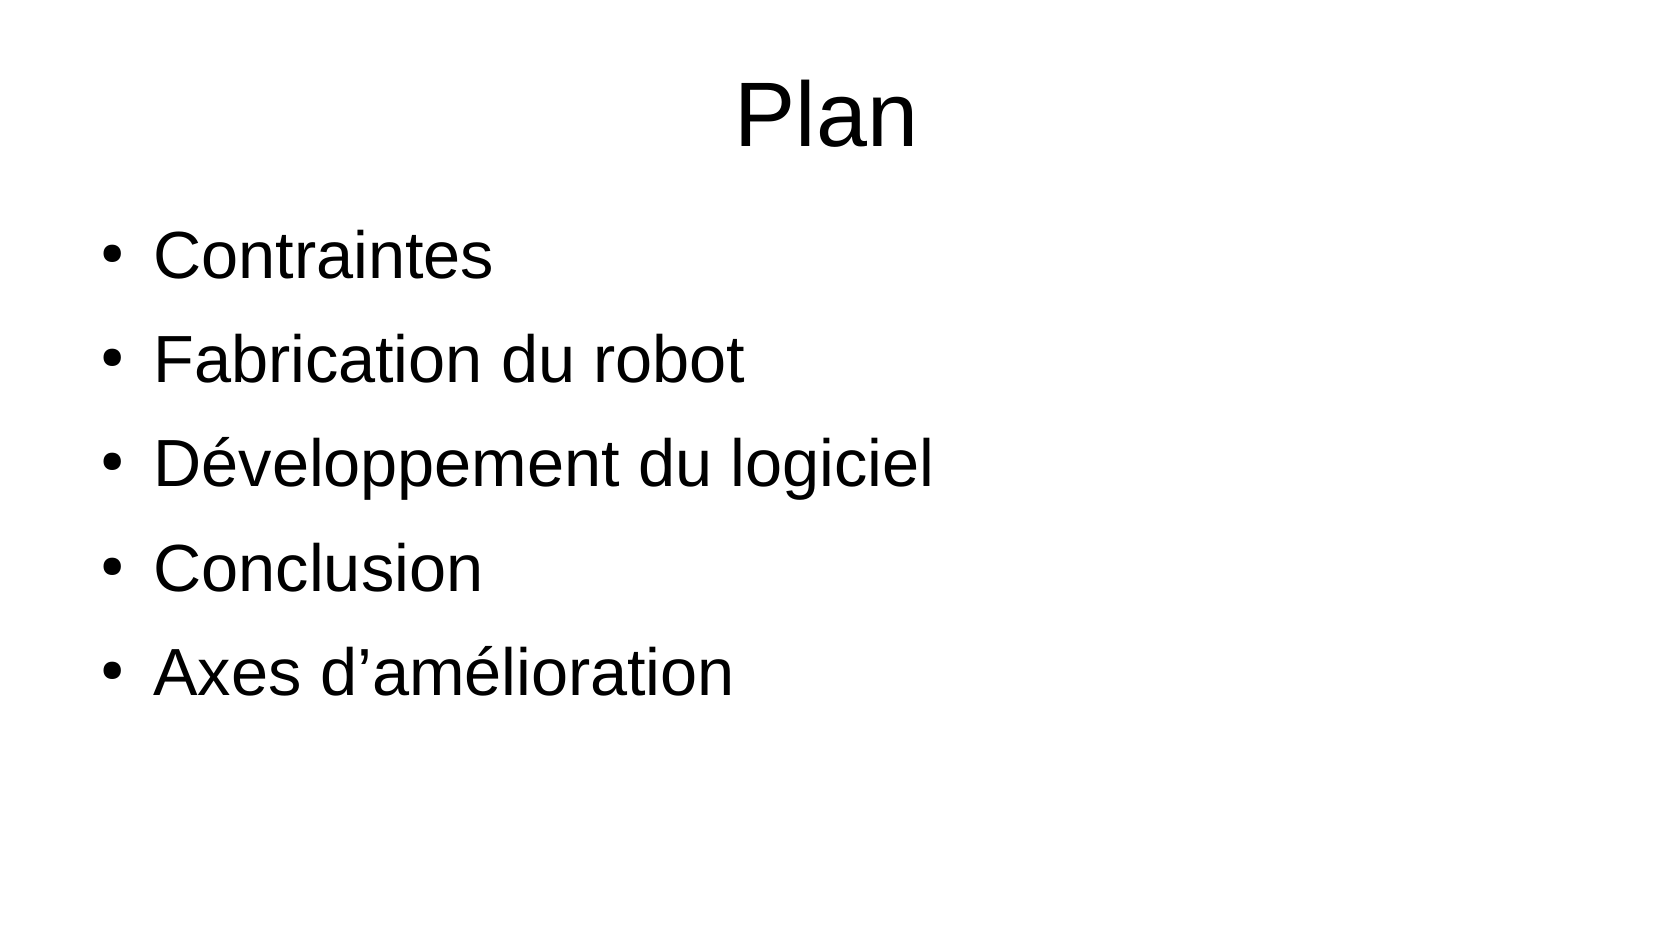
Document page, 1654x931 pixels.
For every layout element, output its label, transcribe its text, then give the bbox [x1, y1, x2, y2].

list Contraintes Fabrication du robot Développement du logiciel Conclusion Axes d’amélioration [82, 217, 1571, 758]
title Plan [82, 37, 1571, 193]
